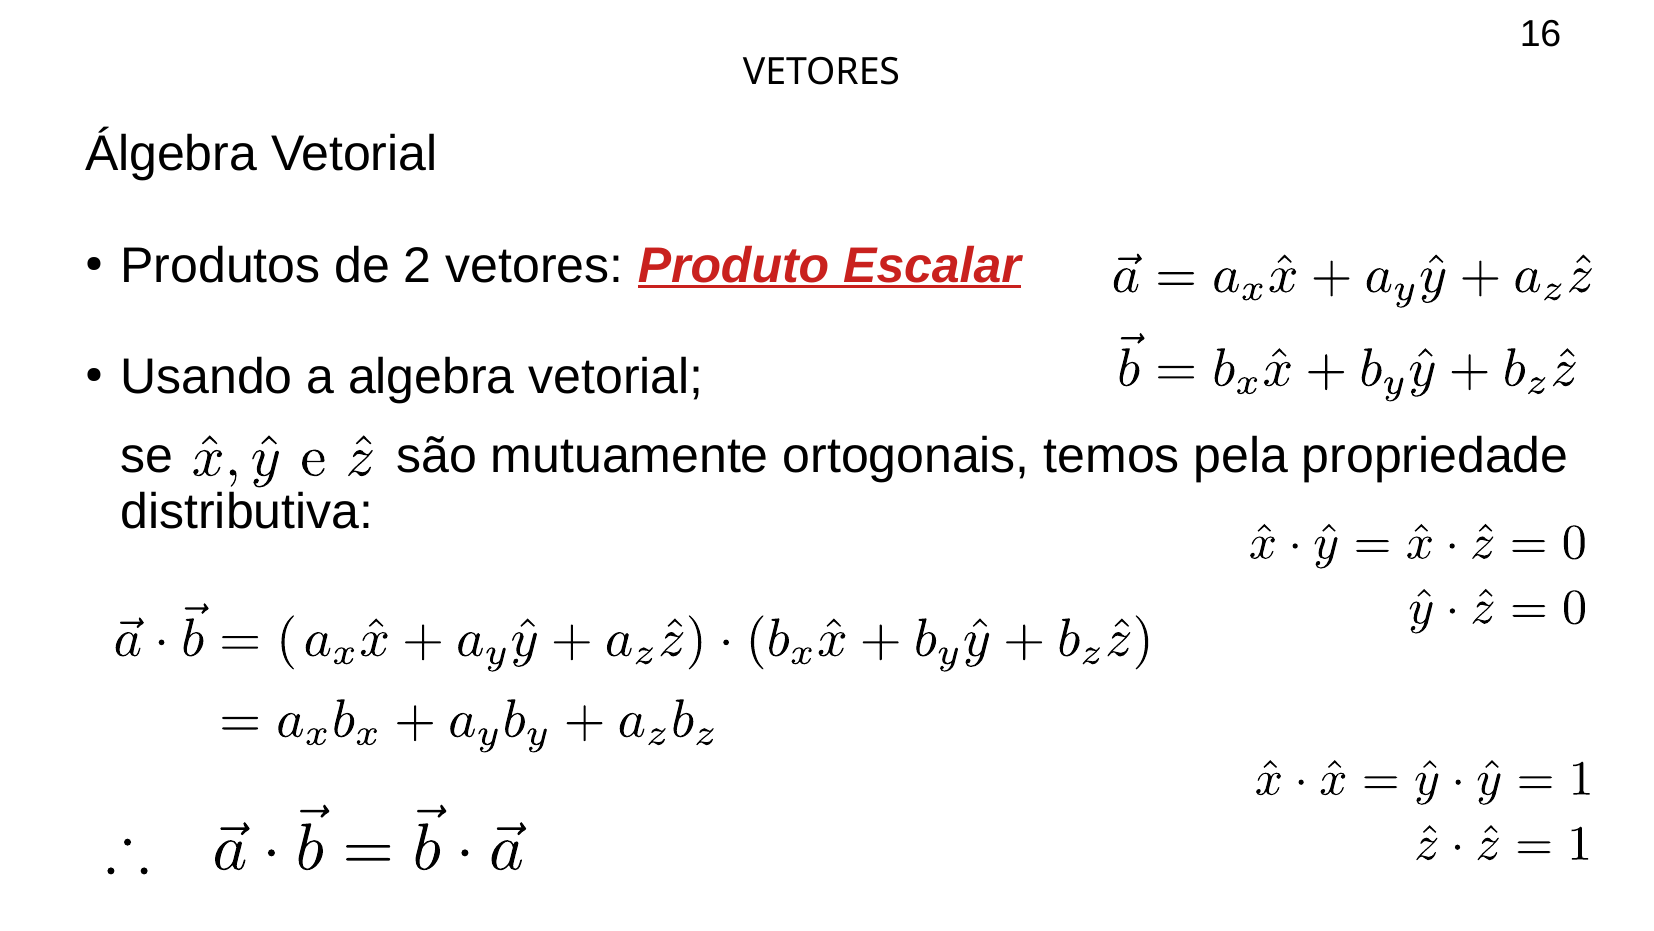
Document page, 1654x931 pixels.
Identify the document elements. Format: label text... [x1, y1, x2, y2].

picture [1254, 760, 1590, 805]
picture [1414, 825, 1589, 861]
picture [102, 802, 529, 877]
text_box <number> [1505, 4, 1654, 75]
picture [1408, 588, 1585, 634]
picture [1108, 253, 1592, 402]
picture [191, 435, 373, 488]
picture [1248, 523, 1585, 569]
picture [108, 601, 1151, 755]
text_box Álgebra Vetorial Produtos de 2 vetores: Produto Escalar Usando a algebra vetorial; se são mutuamente ortogonais, temos pela propriedade distributiva: [70, 118, 1613, 658]
text_box VETORES [728, 11, 937, 93]
